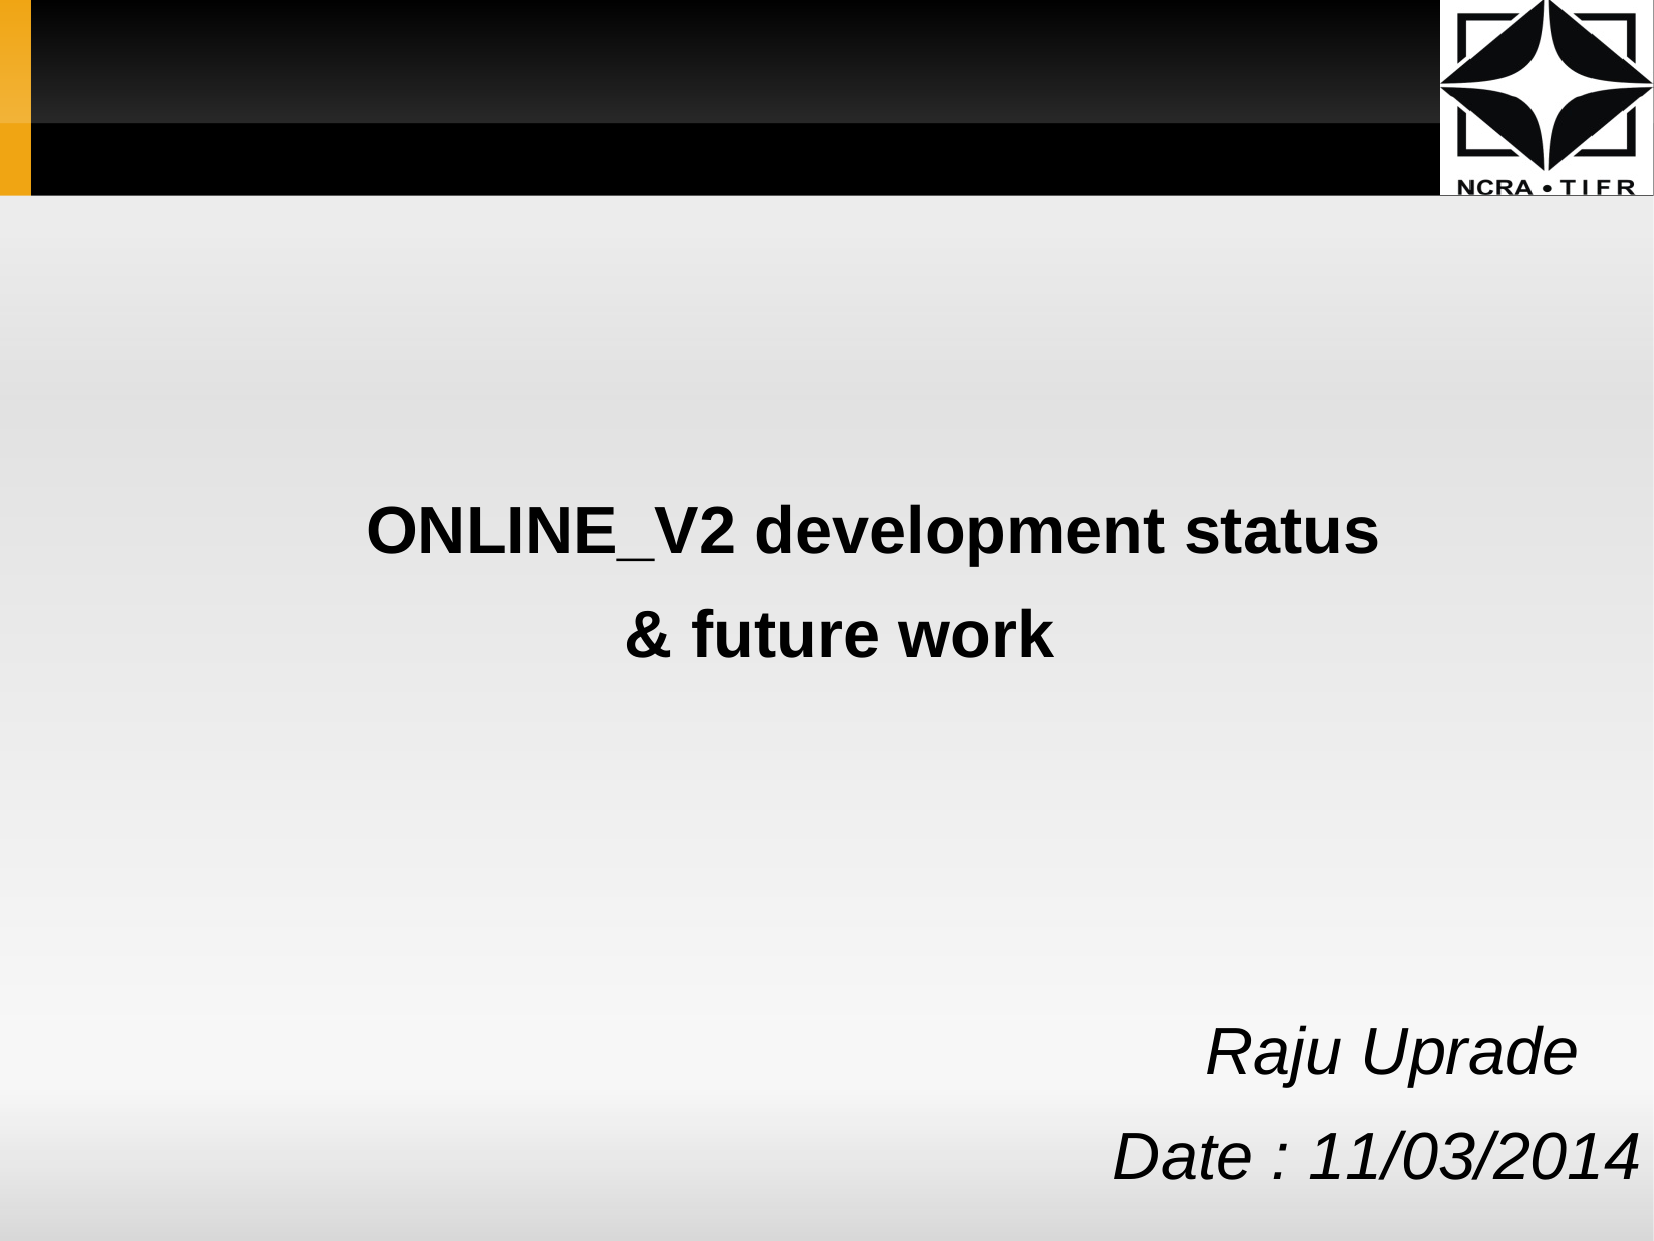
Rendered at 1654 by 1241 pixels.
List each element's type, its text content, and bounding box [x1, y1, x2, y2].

picture [0, 0, 1654, 196]
list ONLINE_V2 development status & future work Raju Uprade Date : 11/03/2014 [0, 180, 1654, 1241]
